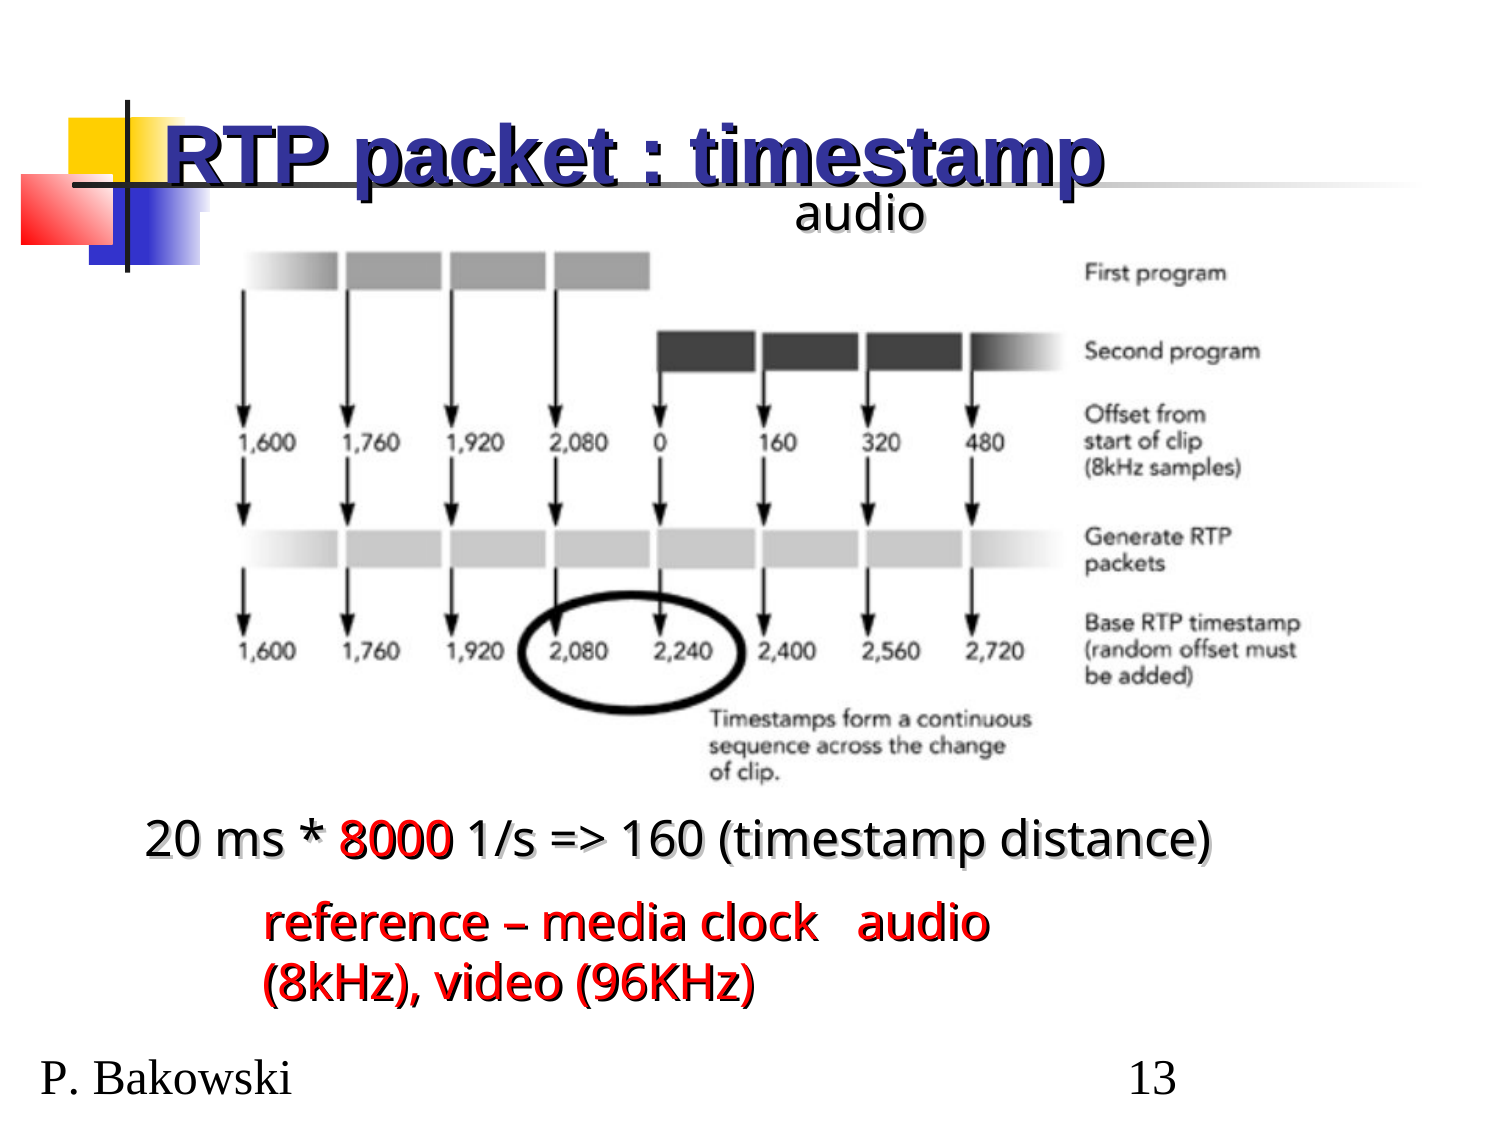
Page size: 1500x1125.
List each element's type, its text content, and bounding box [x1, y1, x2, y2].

picture [200, 212, 1332, 801]
text_box audio [779, 173, 1022, 249]
text_box 20 ms * 8000 1/s => 160 (timestamp distance) [129, 799, 1430, 875]
title RTP packet : timestamp [147, 92, 1252, 213]
text_box reference – media clock audio (8kHz), video (96KHz) [248, 881, 1052, 1017]
